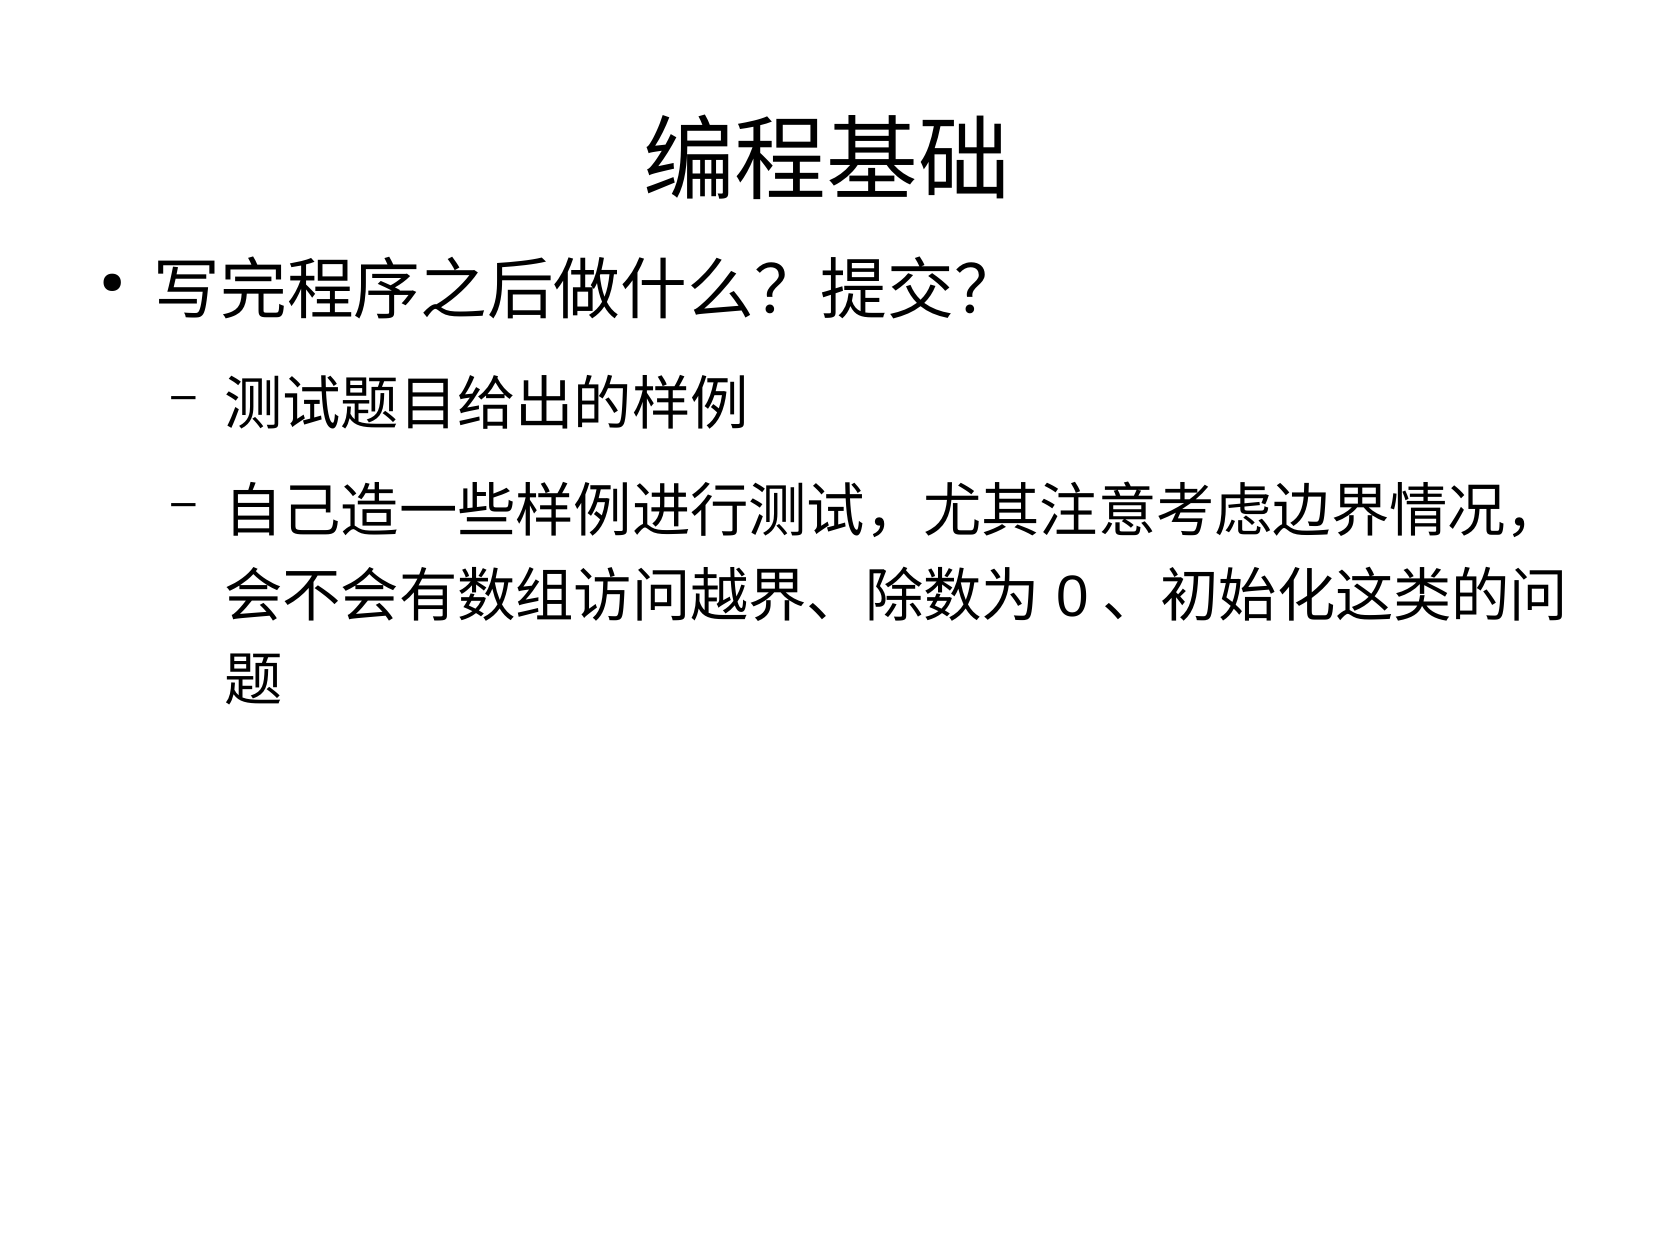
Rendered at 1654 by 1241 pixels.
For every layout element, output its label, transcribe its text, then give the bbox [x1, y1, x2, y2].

list 写完程序之后做什么？提交？ 测试题目给出的样例 自己造一些样例进行测试，尤其注意考虑边界情况，会不会有数组访问越界、除数为0、初始化这类的问题 [82, 236, 1571, 1193]
title 编程基础 [82, 49, 1571, 236]
